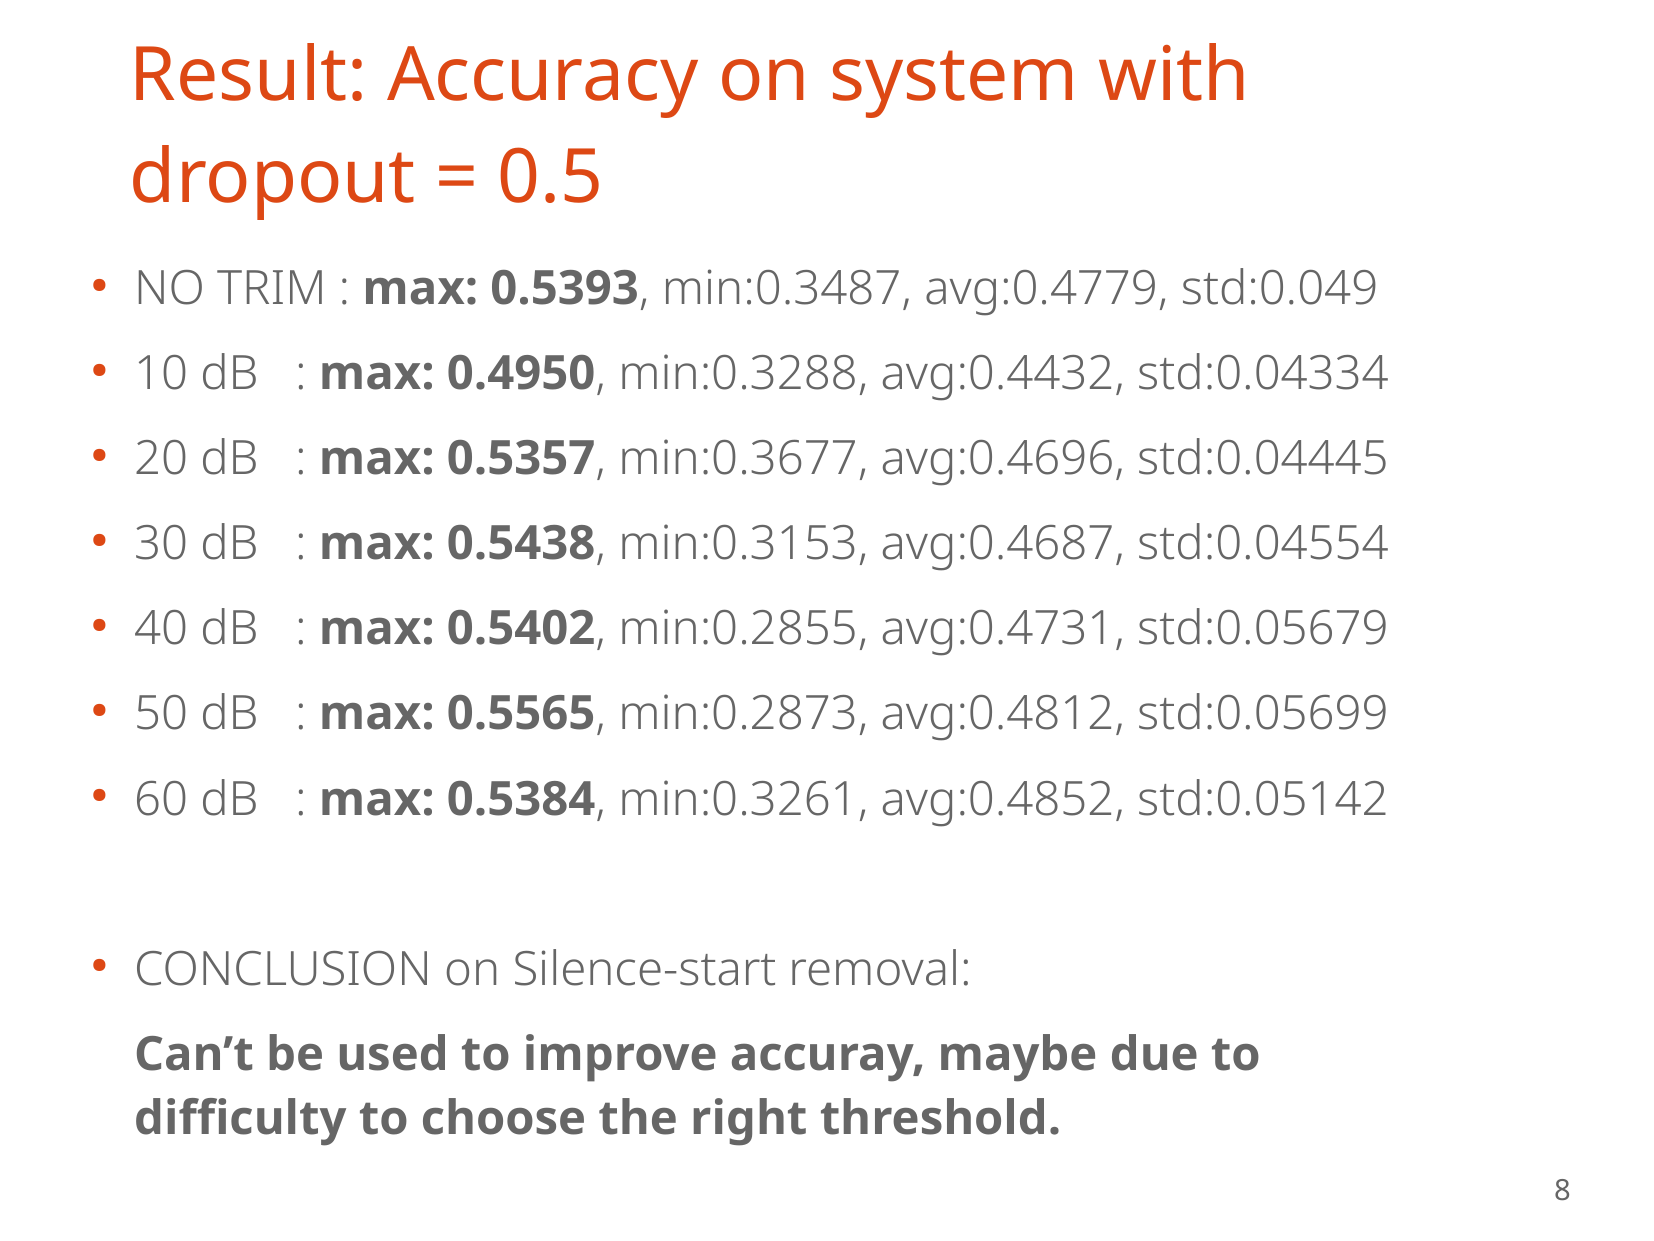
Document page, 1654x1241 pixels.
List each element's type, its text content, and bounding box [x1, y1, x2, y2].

title Result: Accuracy on system with dropout = 0.5 [129, 35, 1518, 210]
list NO TRIM : max: 0.5393, min:0.3487, avg:0.4779, std:0.049 10 dB : max: 0.4950, min:0.3288, avg:0.4432, std:0.04334 20 dB : max: 0.5357, min:0.3677, avg:0.4696, std:0.04445 30 dB : max: 0.5438, min:0.3153, avg:0.4687, std:0.04554 40 dB : max: 0.5402, min:0.2855, avg:0.4731, std:0.05679 50 dB : max: 0.5565, min:0.2873, avg:0.4812, std:0.05699 60 dB : max: 0.5384, min:0.3261, avg:0.4852, std:0.05142 CONCLUSION on Silence-start removal: Can’t be used to improve accuray, maybe due to difficulty to choose the right threshold. [76, 253, 1465, 1158]
